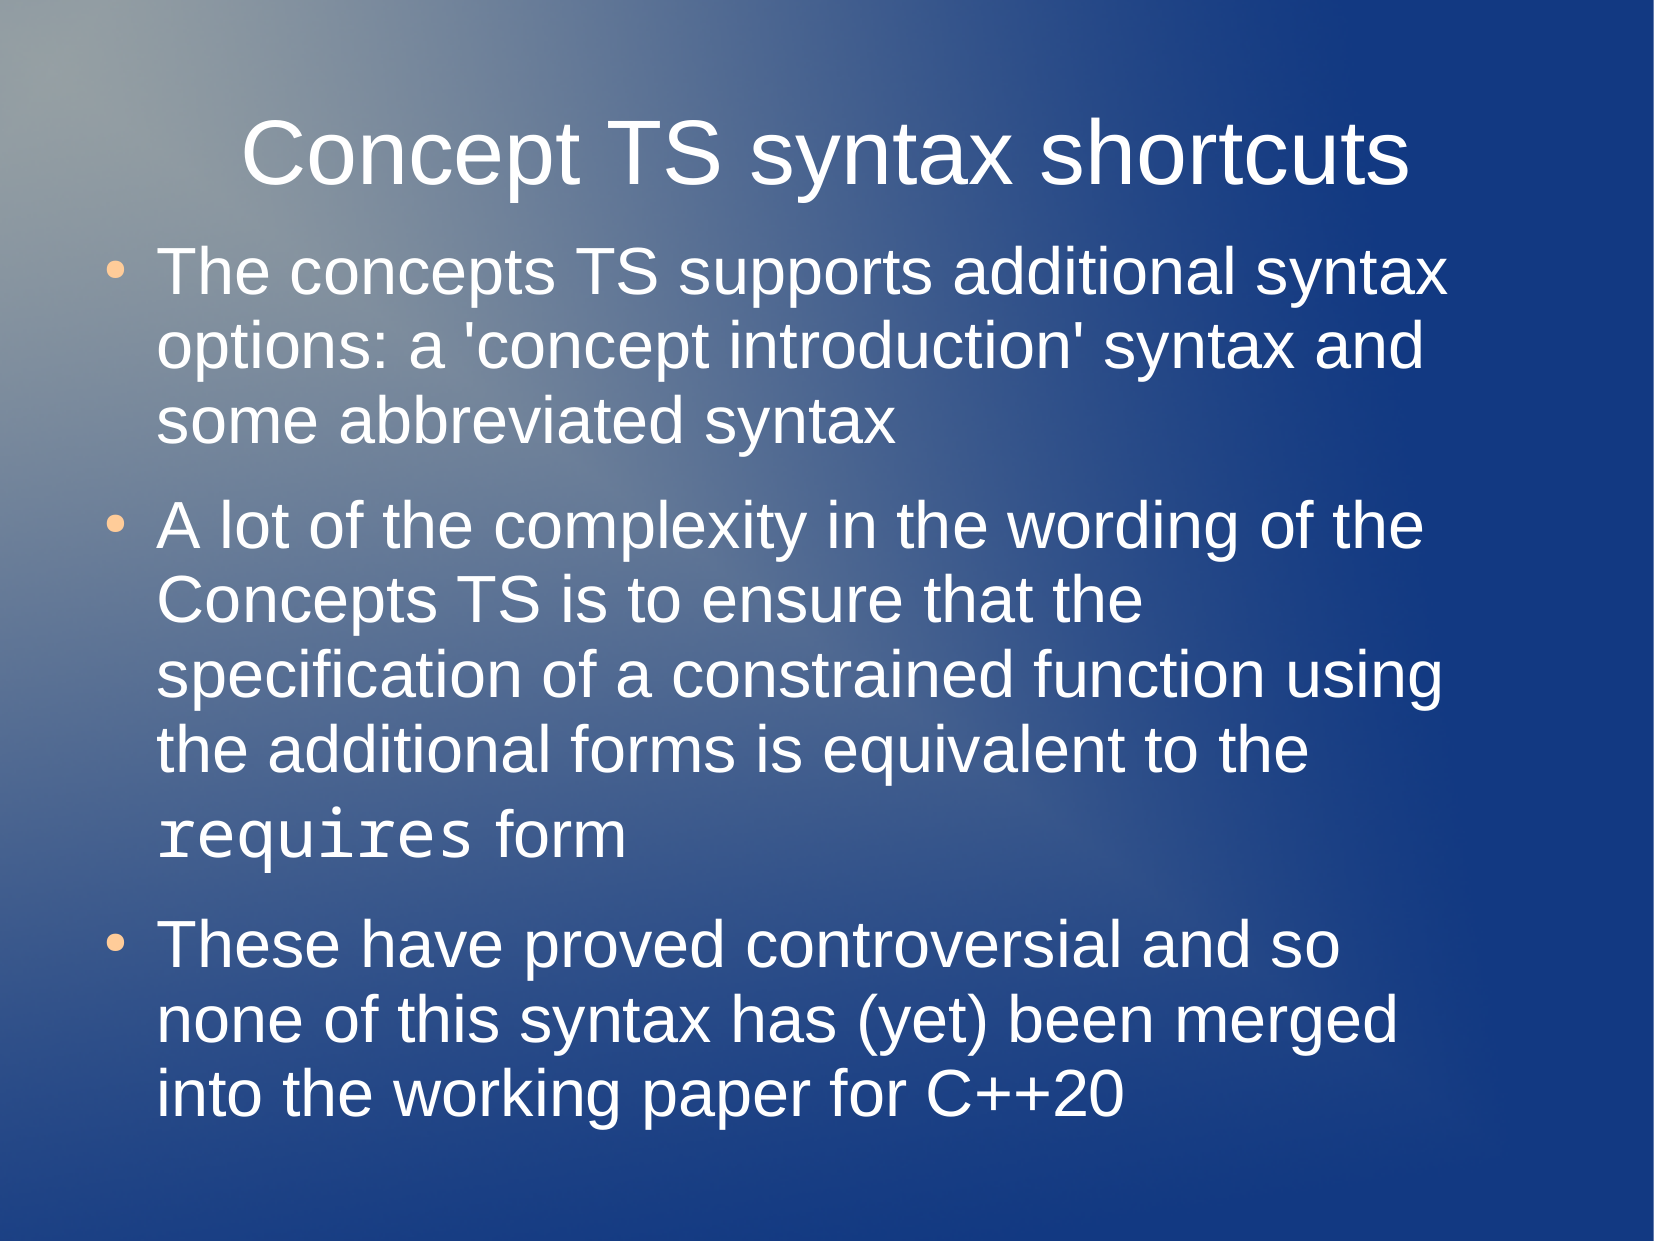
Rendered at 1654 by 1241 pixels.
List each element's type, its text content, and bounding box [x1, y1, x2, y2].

list The concepts TS supports additional syntax options: a 'concept introduction' syntax and some abbreviated syntax A lot of the complexity in the wording of the Concepts TS is to ensure that the specification of a constrained function using the additional forms is equivalent to the requires form These have proved controversial and so none of this syntax has (yet) been merged into the working paper for C++20 [85, 233, 1467, 1149]
picture [0, 0, 1654, 1241]
title Concept TS syntax shortcuts [82, 49, 1571, 257]
